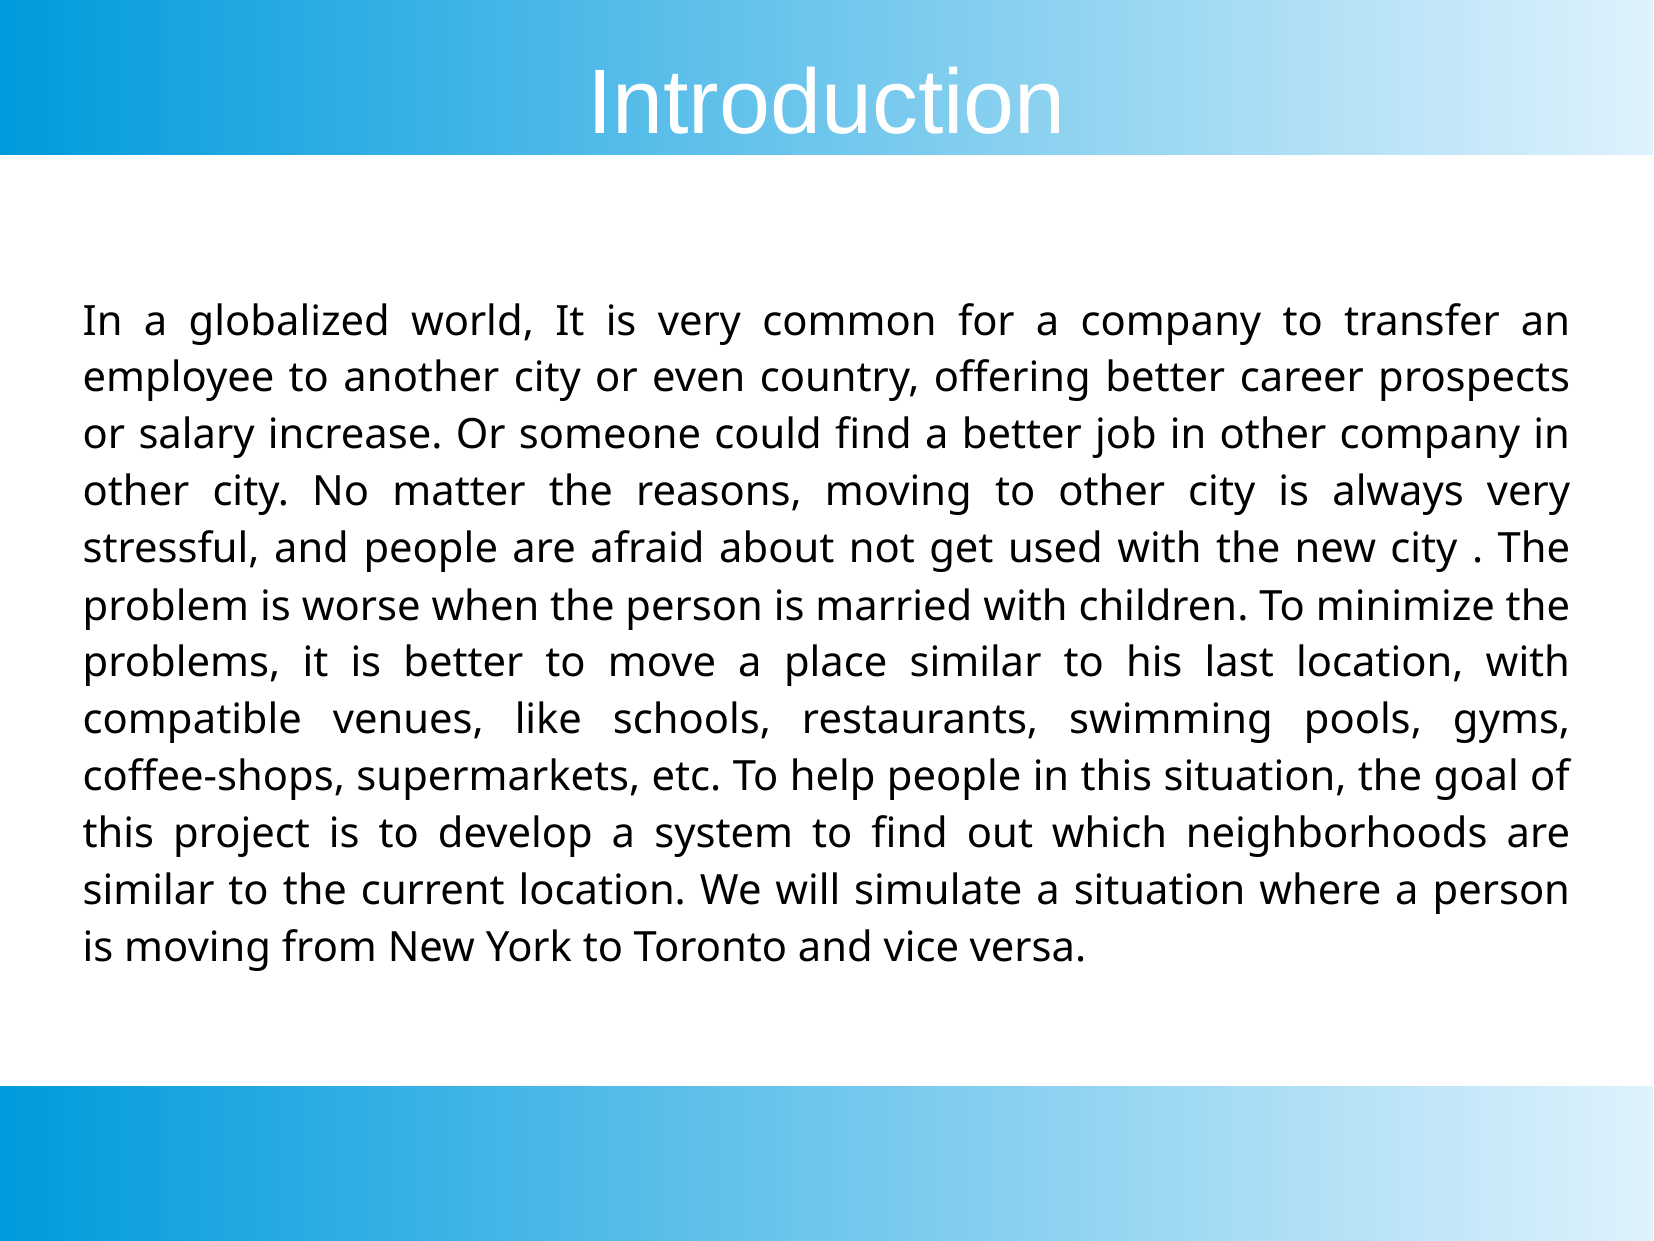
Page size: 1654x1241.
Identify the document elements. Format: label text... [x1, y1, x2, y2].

title Introduction [82, 49, 1571, 155]
list In a globalized world, It is very common for a company to transfer an employee to another city or even country, offering better career prospects or salary increase. Or someone could find a better job in other company in other city. No matter the reasons, moving to other city is always very stressful, and people are afraid about not get used with the new city . The problem is worse when the person is married with children. To minimize the problems, it is better to move a place similar to his last location, with compatible venues, like schools, restaurants, swimming pools, gyms, coffee-shops, supermarkets, etc. To help people in this situation, the goal of this project is to develop a system to find out which neighborhoods are similar to the current location. We will simulate a situation where a person is moving from New York to Toronto and vice versa. [82, 290, 1571, 1010]
